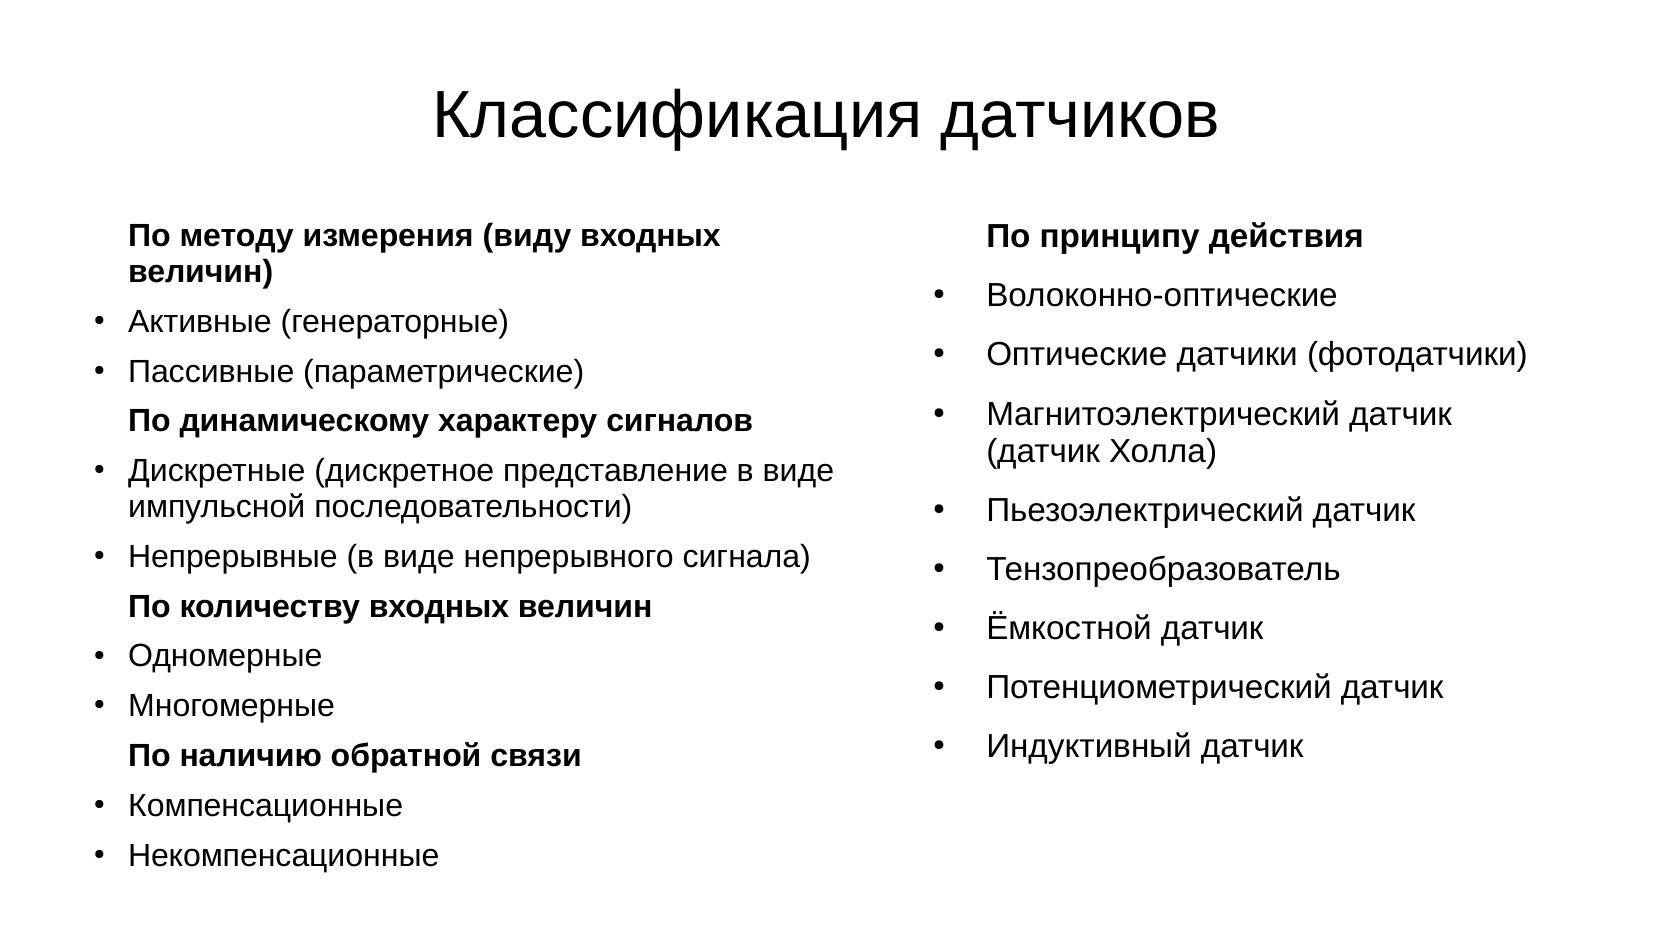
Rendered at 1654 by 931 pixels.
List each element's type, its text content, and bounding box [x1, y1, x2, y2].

title Классификация датчиков [82, 37, 1571, 193]
list По методу измерения (виду входных величин) Активные (генераторные) Пассивные (параметрические) По динамическому характеру сигналов Дискретные (дискретное представление в виде импульсной последовательности) Непрерывные (в виде непрерывного сигнала) По количеству входных величин Одномерные Многомерные По наличию обратной связи Компенсационные Некомпенсационные [82, 217, 857, 886]
list По принципу действия Волоконно-оптические Оптические датчики (фотодатчики) Магнитоэлектрический датчик (датчик Холла) Пьезоэлектрический датчик Тензопреобразователь Ёмкостной датчик Потенциометрический датчик Индуктивный датчик [915, 217, 1571, 886]
